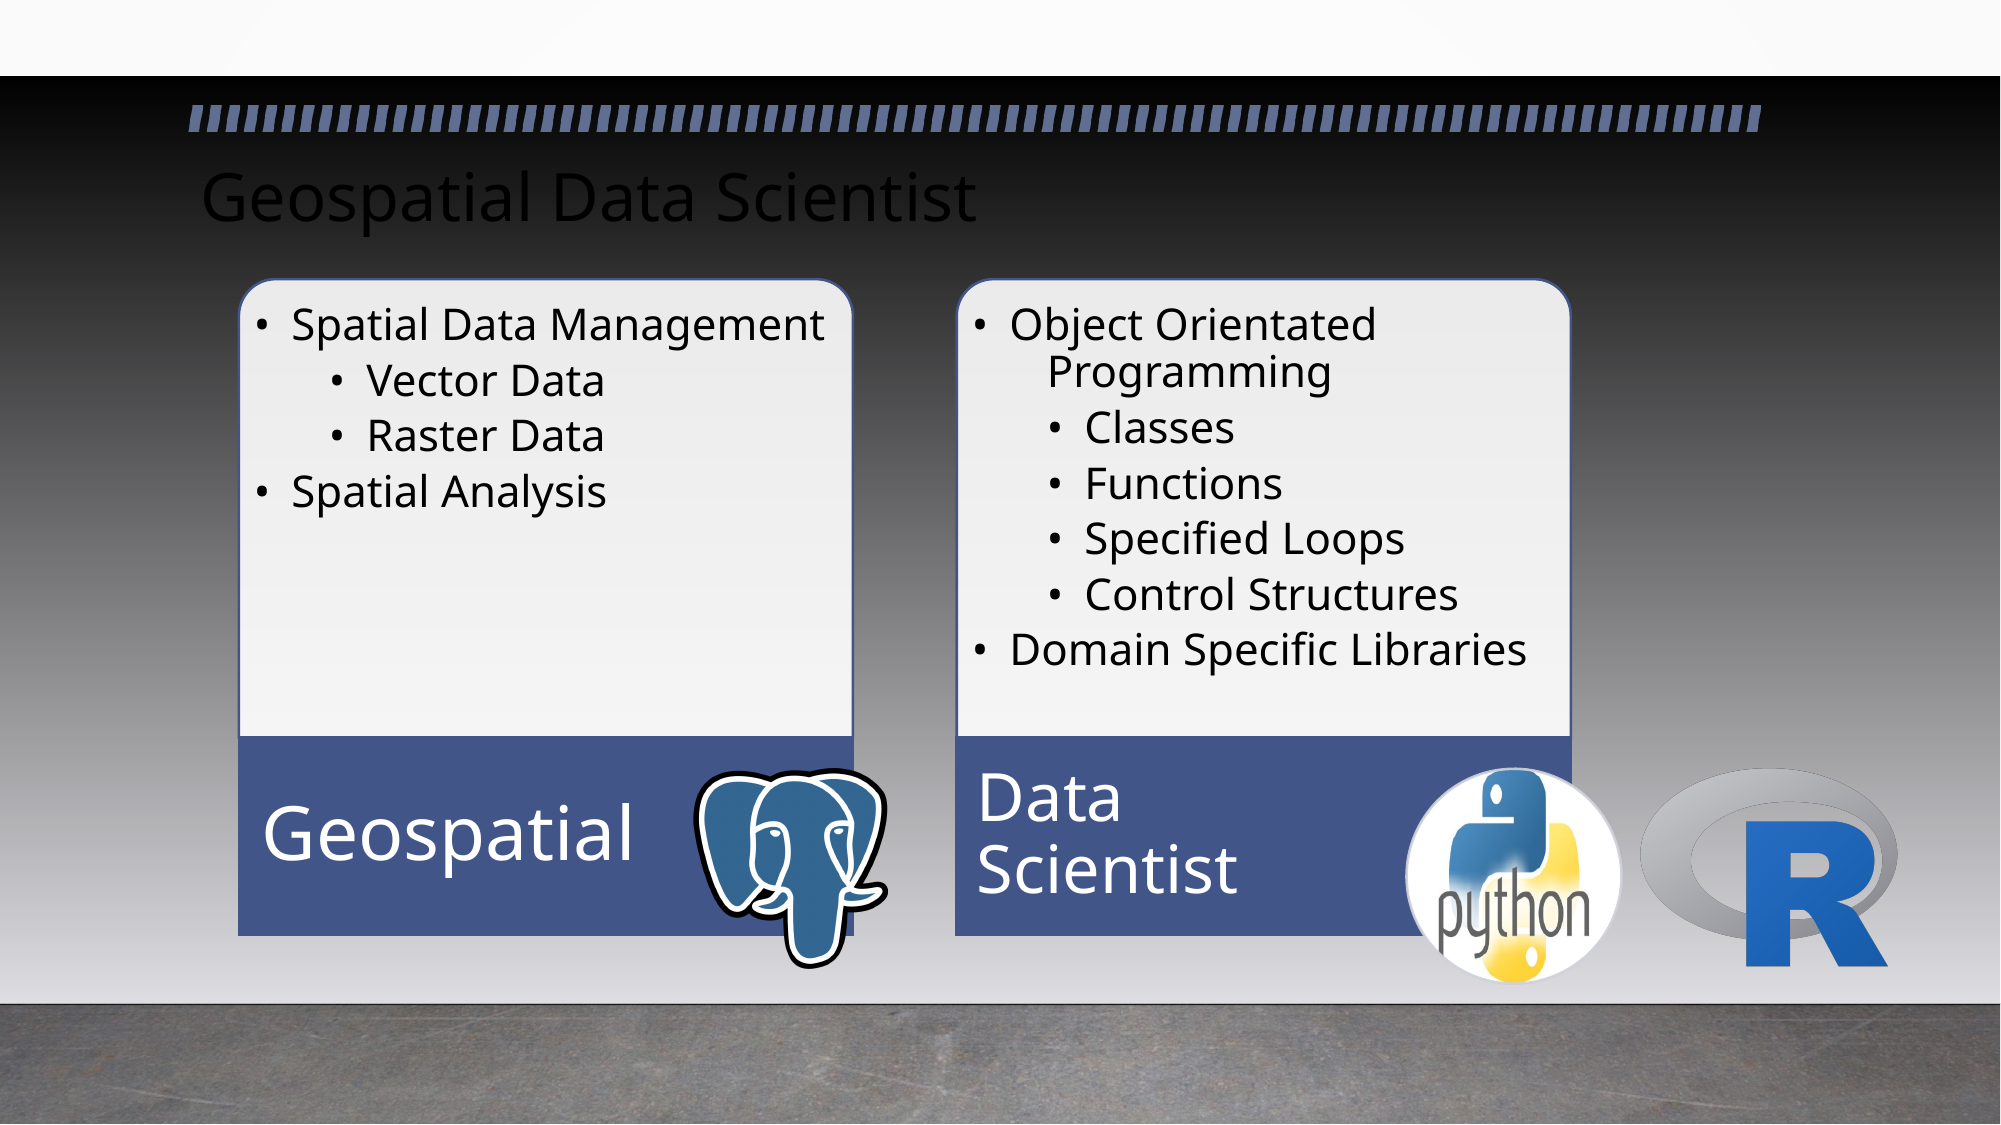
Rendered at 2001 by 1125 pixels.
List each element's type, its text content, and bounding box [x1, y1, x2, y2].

text_box Object Orientated Programming Classes Functions Specified Loops Control Structures Domain Specific Libraries [956, 279, 1571, 737]
text_box Spatial Data Management Vector Data Raster Data Spatial Analysis [238, 279, 853, 737]
text_box Data Scientist [956, 737, 1571, 935]
picture [1640, 767, 1898, 967]
title Geospatial Data Scientist [185, 156, 1761, 329]
picture [693, 768, 888, 969]
text_box Geospatial [238, 737, 853, 935]
text_box [1406, 768, 1622, 984]
